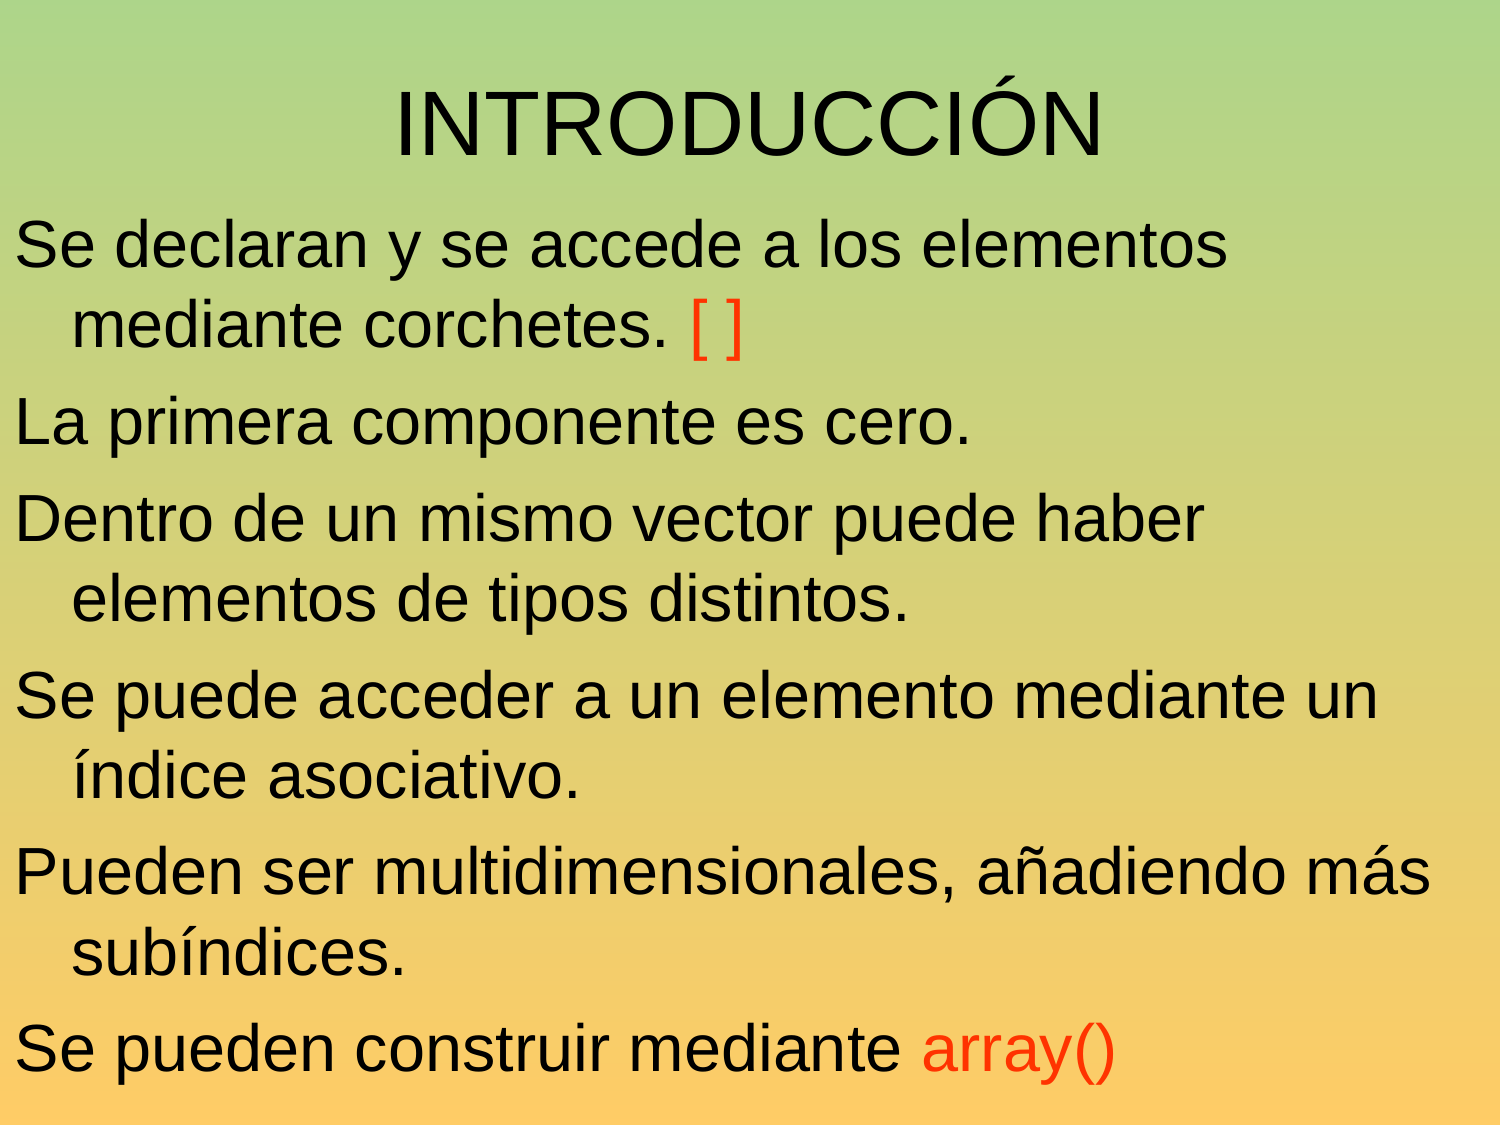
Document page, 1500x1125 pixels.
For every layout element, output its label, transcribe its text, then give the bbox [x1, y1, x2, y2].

list Se declaran y se accede a los elementos mediante corchetes. [ ] La primera componente es cero. Dentro de un mismo vector puede haber elementos de tipos distintos. Se puede acceder a un elemento mediante un índice asociativo. Pueden ser multidimensionales, añadiendo más subíndices. Se pueden construir mediante array() [0, 0, 1500, 1125]
